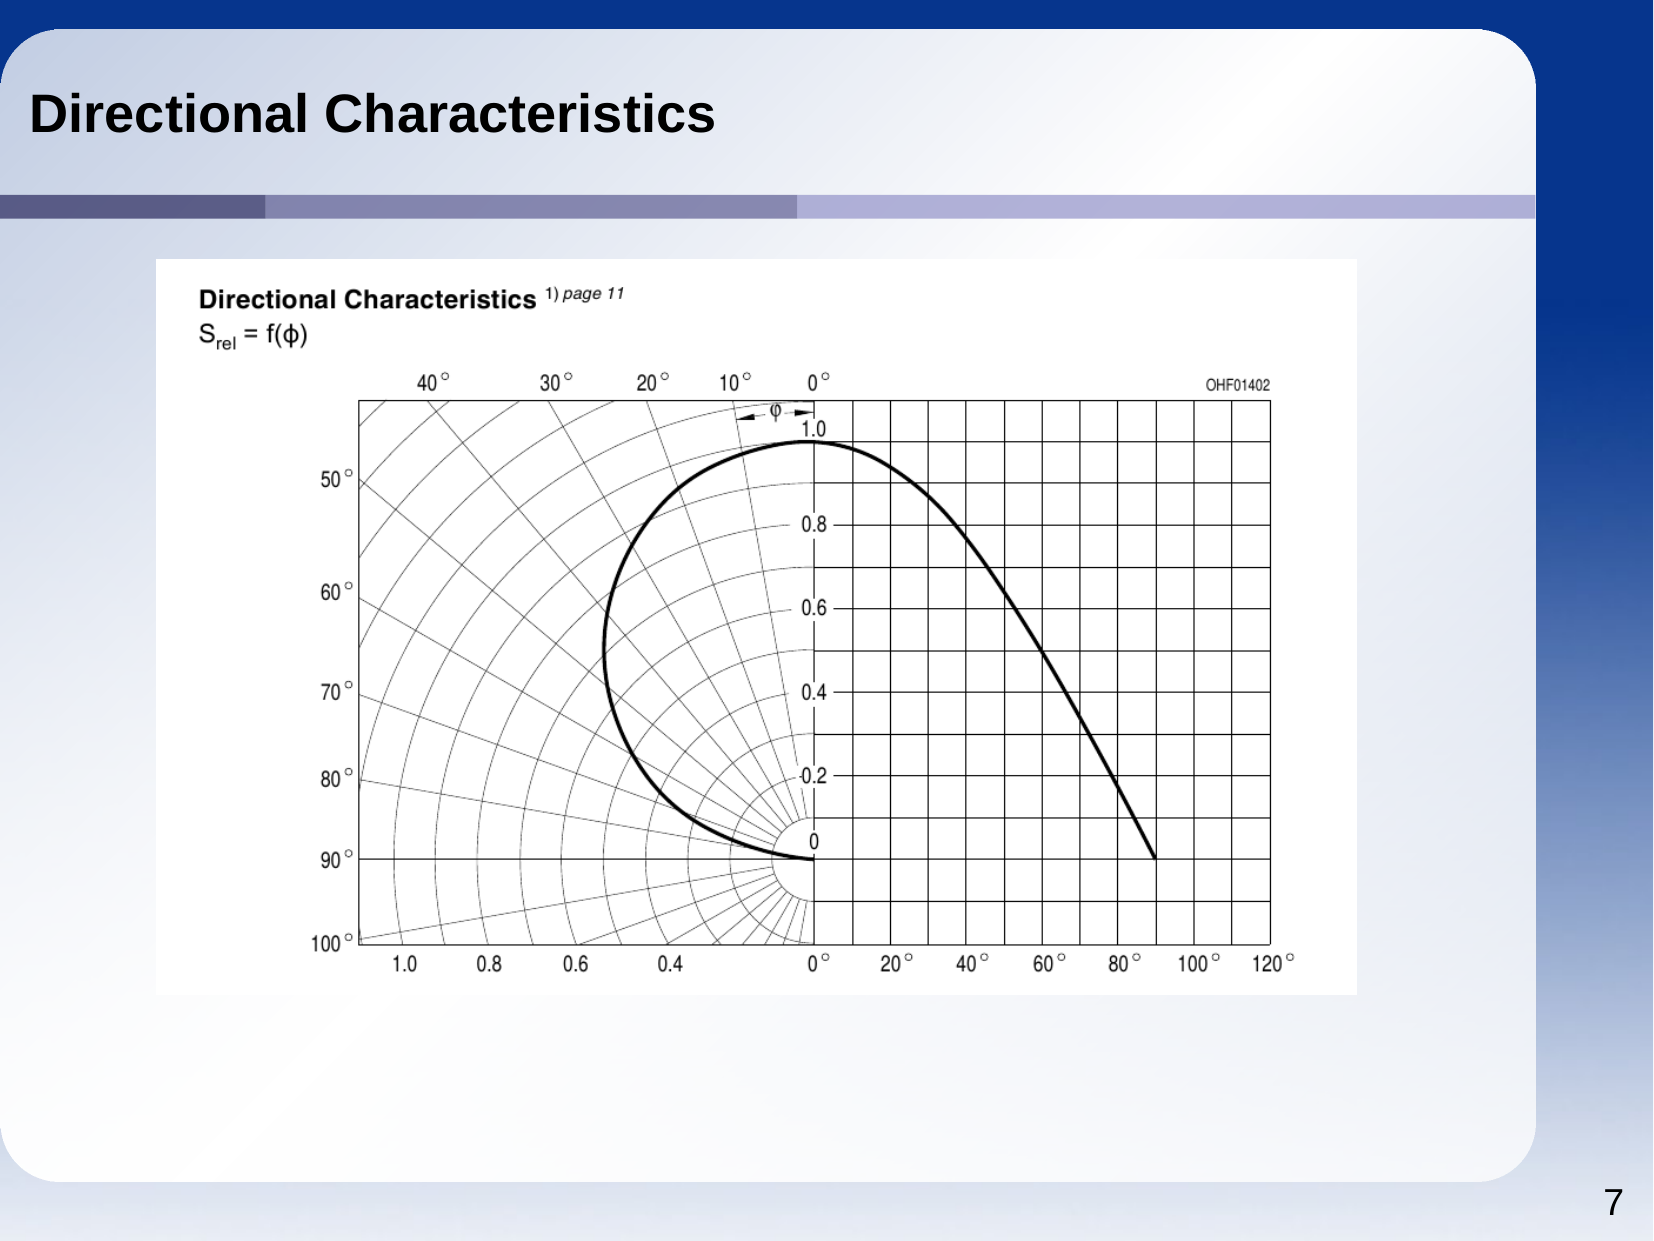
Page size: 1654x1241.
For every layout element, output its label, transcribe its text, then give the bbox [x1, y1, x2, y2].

picture [156, 259, 1357, 995]
title Directional Characteristics [29, 49, 1506, 178]
picture [0, 0, 1654, 1241]
